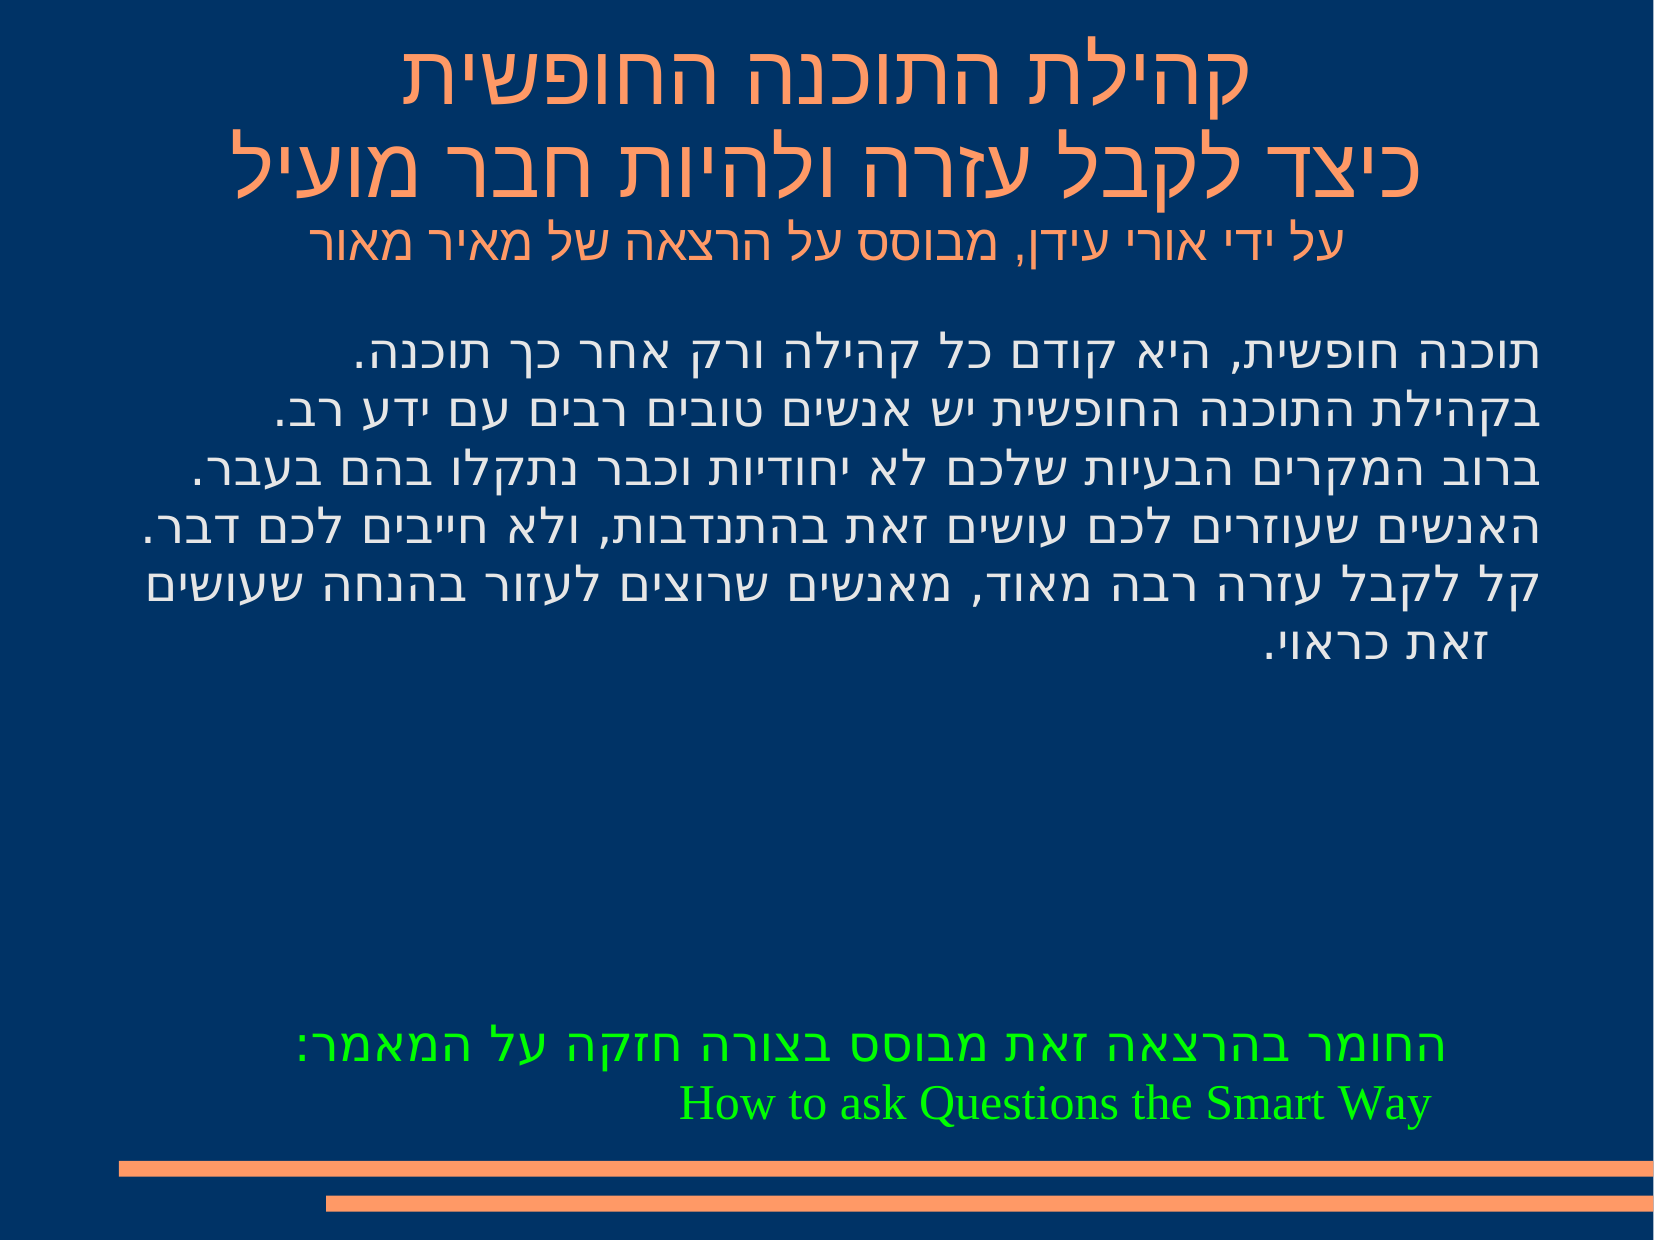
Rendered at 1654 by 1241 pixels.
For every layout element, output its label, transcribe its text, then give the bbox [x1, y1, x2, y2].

list תוכנה חופשית, היא קודם כל קהילה ורק אחר כך תוכנה. בקהילת התוכנה החופשית יש אנשים טובים רבים עם ידע רב. ברוב המקרים הבעיות שלכם לא יחודיות וכבר נתקלו בהם בעבר. האנשים שעוזרים לכם עושים זאת בהתנדבות, ולא חייבים לכם דבר. קל לקבל עזרה רבה מאוד, מאנשים שרוצים לעזור בהנחה שעושים זאת כראוי. [121, 322, 1561, 899]
text_box החומר בהרצאה זאת מבוסס בצורה חזקה על המאמר: How to ask Questions the Smart Way [276, 1014, 1449, 1129]
title קהילת התוכנה החופשית כיצד לקבל עזרה ולהיות חבר מועיל על ידי אורי עידן, מבוסס על הרצאה של מאיר מאור [121, 28, 1534, 271]
